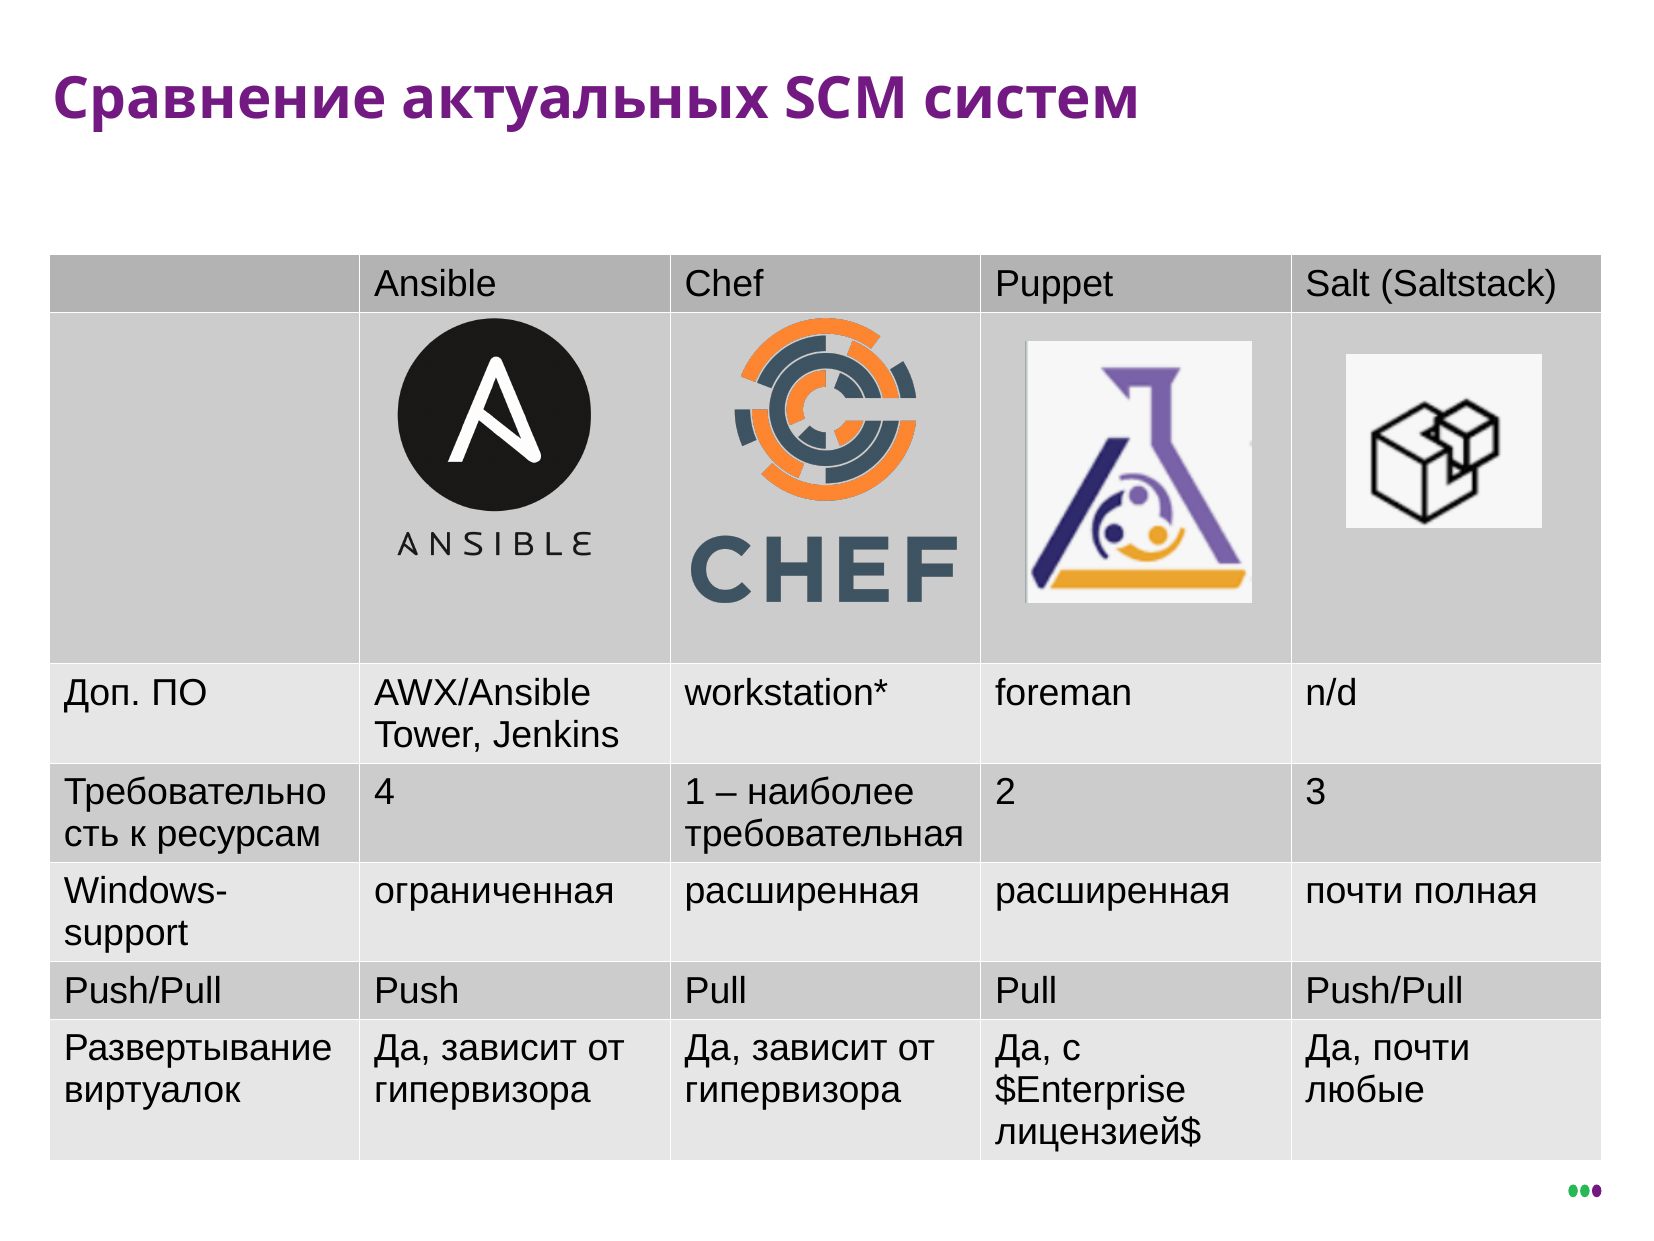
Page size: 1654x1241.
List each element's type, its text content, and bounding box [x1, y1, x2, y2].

table_cell [50, 313, 359, 663]
title Сравнение актуальных SCM систем [52, 60, 1618, 203]
table_header Puppet [981, 255, 1291, 312]
picture [1346, 354, 1542, 528]
table_cell [671, 313, 980, 663]
table_cell 3 [1292, 764, 1601, 862]
table_header Ansible [360, 255, 670, 312]
table_cell Push [360, 962, 670, 1019]
table_cell Требовательность к ресурсам [50, 764, 359, 862]
table_cell Push/Pull [50, 962, 359, 1019]
table_cell Развертывание виртуалок [50, 1020, 359, 1160]
table_header [50, 255, 359, 312]
table_cell [360, 313, 670, 663]
table_cell Да, почти любые [1292, 1020, 1601, 1160]
table_cell ограниченная [360, 863, 670, 961]
table_cell расширенная [671, 863, 980, 961]
table_cell Push/Pull [1292, 962, 1601, 1019]
table_cell Да, с $Enterprise лицензией$ [981, 1020, 1291, 1160]
table_cell Да, зависит от гипервизора [671, 1020, 980, 1160]
table_cell n/d [1292, 664, 1601, 763]
table_cell почти полная [1292, 863, 1601, 961]
table_cell расширенная [981, 863, 1291, 961]
table_cell Pull [671, 962, 980, 1019]
table_cell AWX/Ansible Tower, Jenkins [360, 664, 670, 763]
table_cell [1292, 313, 1601, 663]
table_cell Доп. ПО [50, 664, 359, 763]
table_cell 2 [981, 764, 1291, 862]
table_header Salt (Saltstack) [1292, 255, 1601, 312]
table_cell Да, зависит от гипервизора [360, 1020, 670, 1160]
table_cell 4 [360, 764, 670, 862]
table_cell workstation* [671, 664, 980, 763]
table_cell [981, 313, 1291, 663]
picture [397, 318, 591, 556]
table_header Chef [671, 255, 980, 312]
picture [691, 318, 957, 603]
table_cell Windows-support [50, 863, 359, 961]
table_cell Pull [981, 962, 1291, 1019]
table_cell foreman [981, 664, 1291, 763]
table_cell 1 – наиболее требовательная [671, 764, 980, 862]
picture [1025, 341, 1252, 603]
